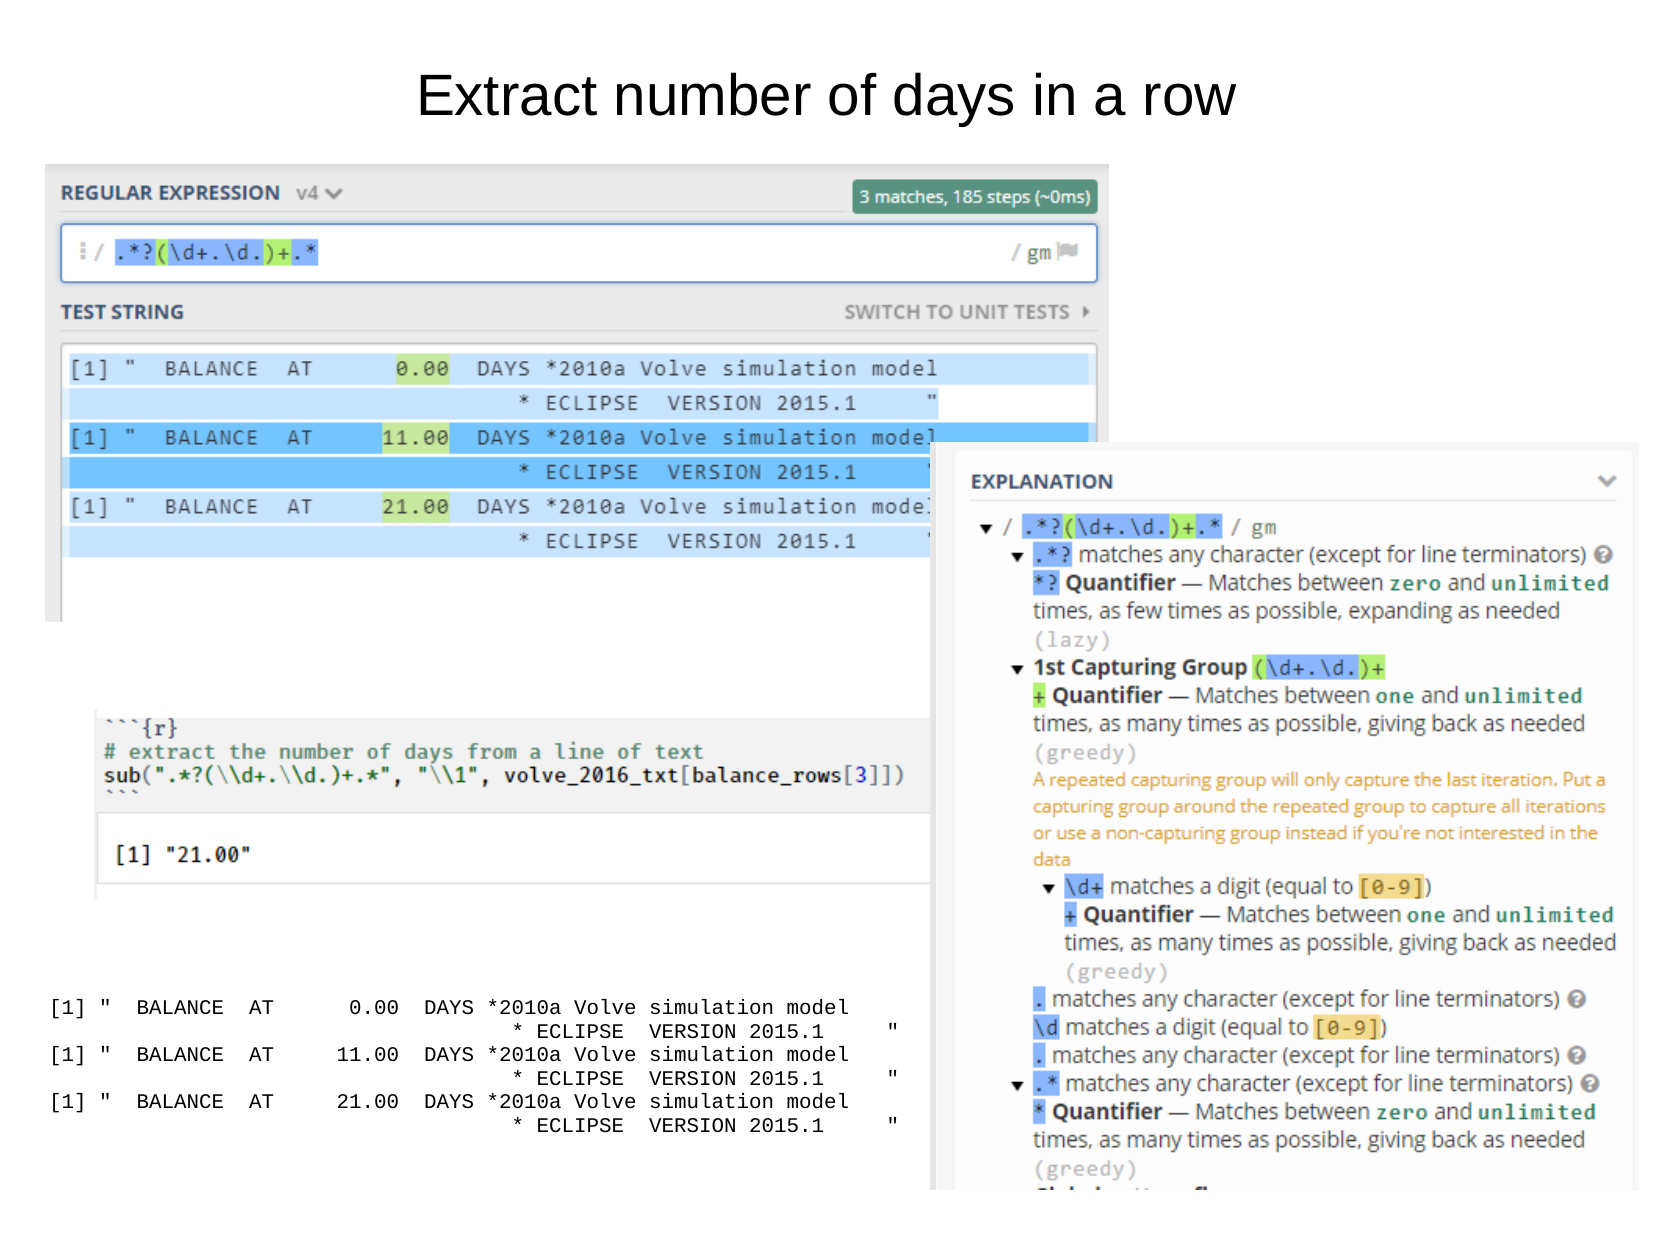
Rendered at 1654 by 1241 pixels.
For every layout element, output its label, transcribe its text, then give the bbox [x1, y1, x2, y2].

title Extract number of days in a row [82, 30, 1571, 161]
text_box [1] " BALANCE AT 0.00 DAYS *2010a Volve simulation model * ECLIPSE VERSION 2015.1 " [1] " BALANCE AT 11.00 DAYS *2010a Volve simulation model * ECLIPSE VERSION 2015.1 " [1] " BALANCE AT 21.00 DAYS *2010a Volve simulation model * ECLIPSE VERSION 2015.1 " [34, 990, 946, 1204]
picture [45, 164, 1639, 1190]
